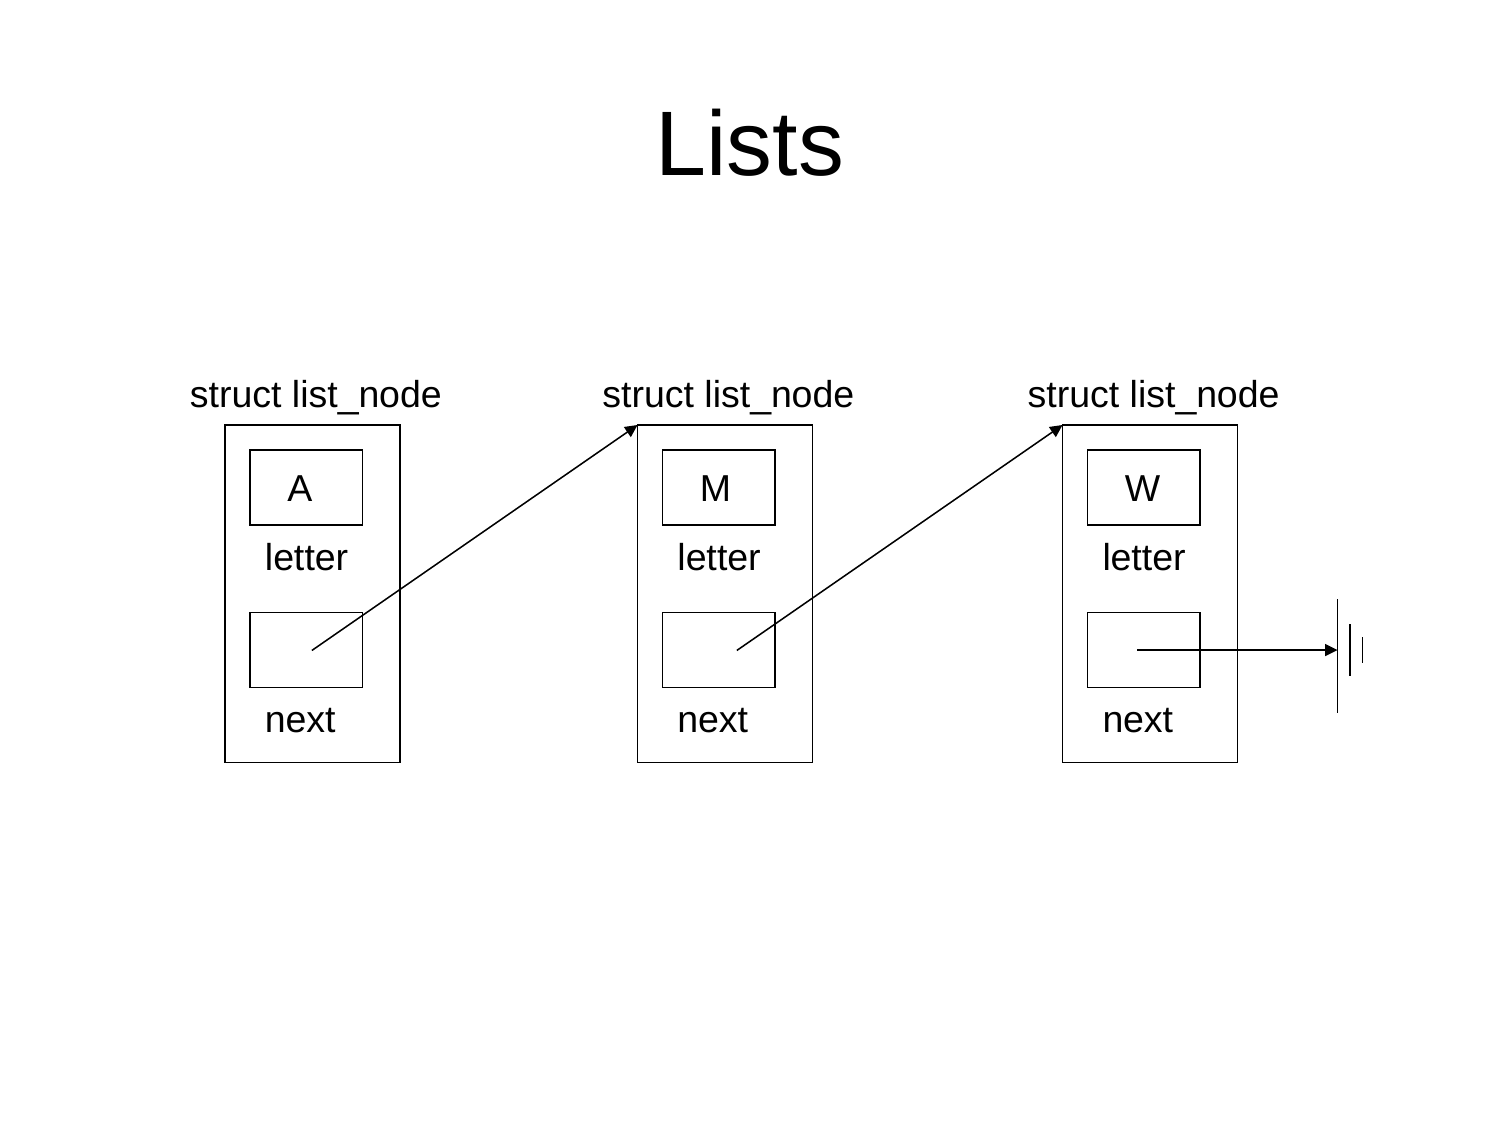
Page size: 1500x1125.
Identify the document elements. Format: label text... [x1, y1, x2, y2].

text_box next [662, 688, 764, 748]
text_box M [685, 455, 747, 517]
text_box letter [250, 524, 364, 586]
title Lists [75, 45, 1426, 233]
text_box next [1087, 688, 1189, 748]
text_box letter [1087, 526, 1201, 586]
text_box A [272, 455, 328, 517]
text_box W [1110, 455, 1176, 517]
text_box letter [662, 526, 776, 586]
text_box struct list_node [1012, 362, 1295, 423]
text_box struct list_node [587, 362, 870, 423]
text_box next [250, 688, 351, 748]
text_box struct list_node [175, 362, 457, 423]
